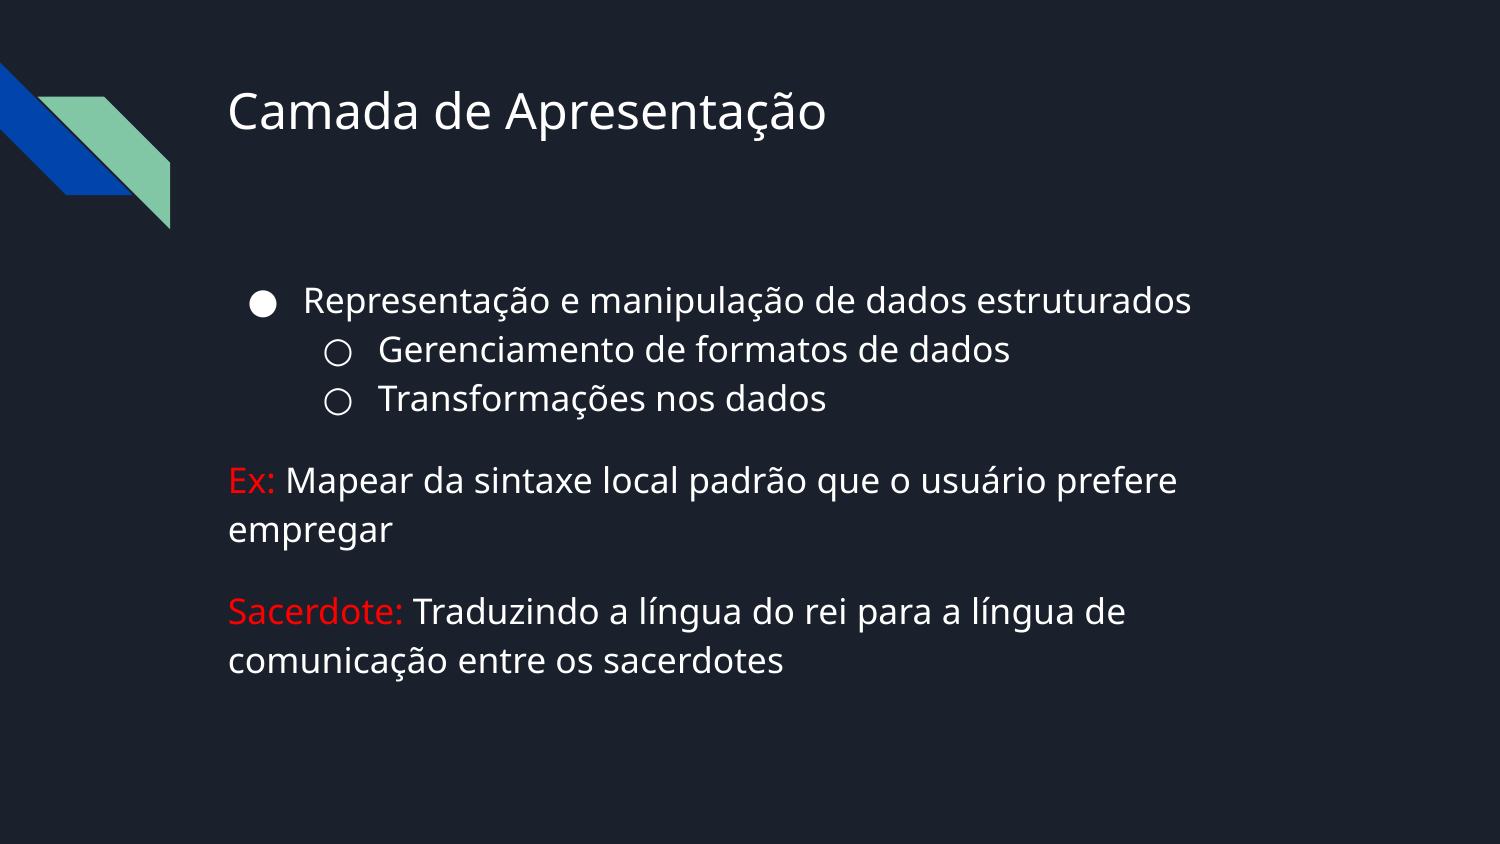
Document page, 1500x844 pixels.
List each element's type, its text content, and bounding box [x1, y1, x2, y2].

list Representação e manipulação de dados estruturados Gerenciamento de formatos de dados Transformações nos dados Ex: Mapear da sintaxe local padrão que o usuário prefere empregar Sacerdote: Traduzindo a língua do rei para a língua de comunicação entre os sacerdotes [212, 257, 1368, 735]
title Camada de Apresentação [212, 64, 1368, 215]
